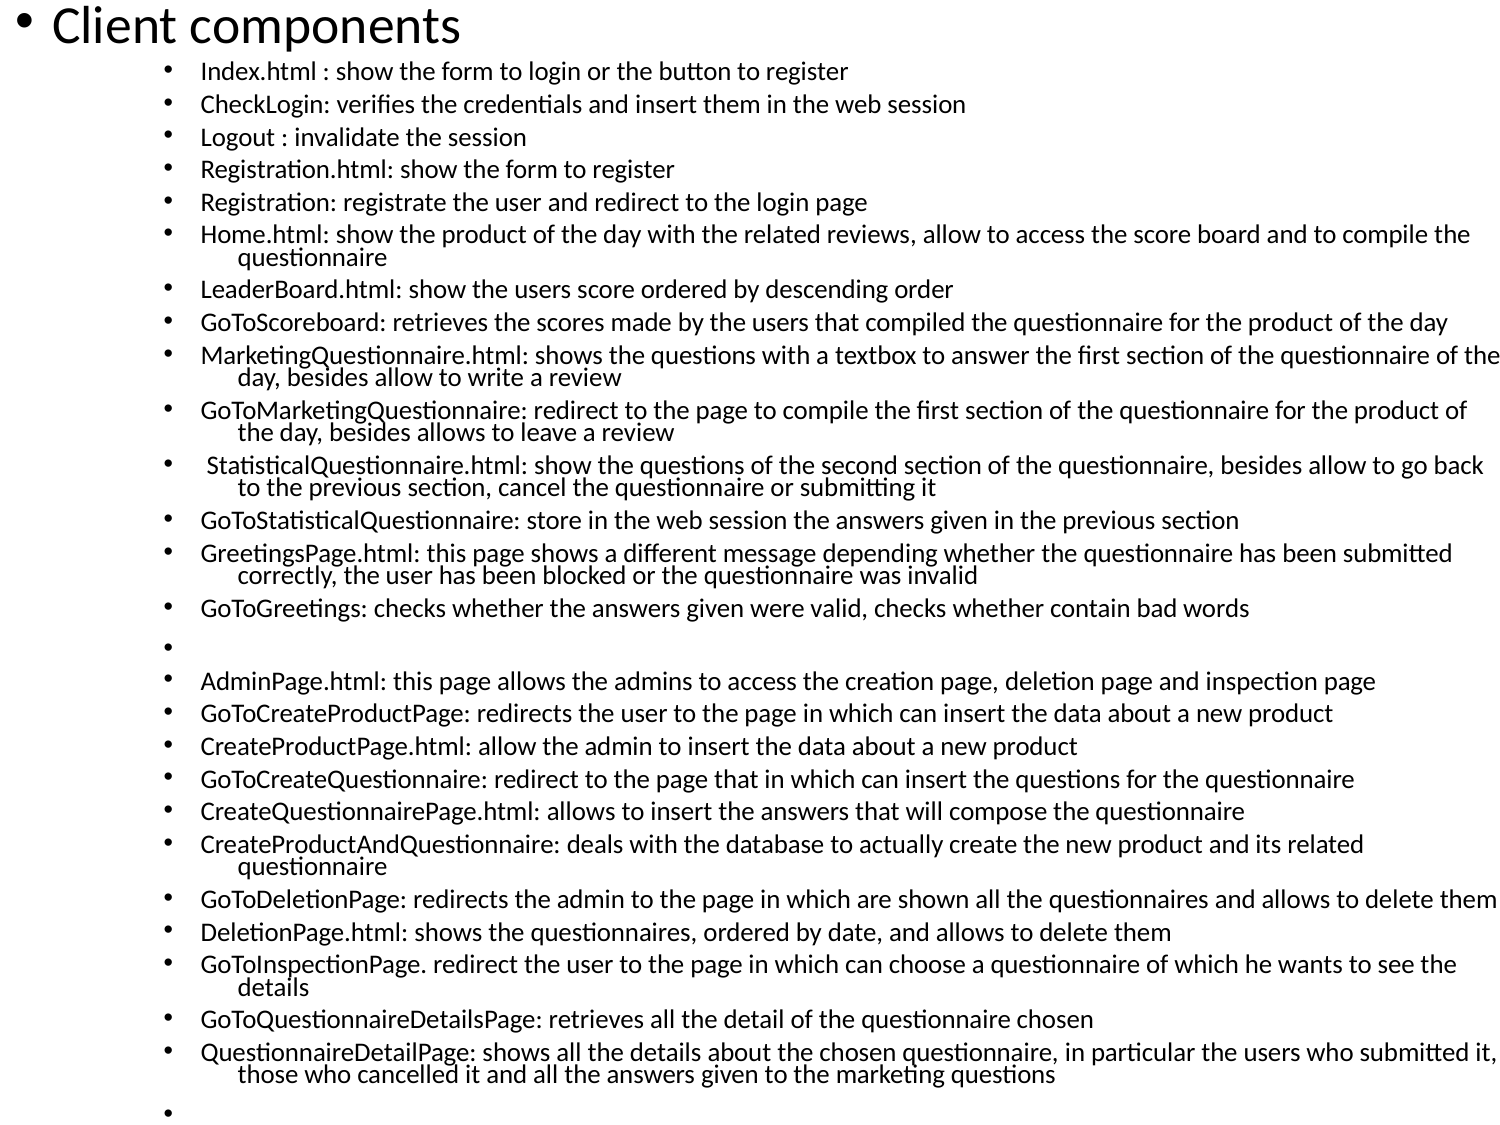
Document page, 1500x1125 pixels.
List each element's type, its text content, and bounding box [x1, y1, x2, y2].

list Client components Index.html : show the form to login or the button to register CheckLogin: verifies the credentials and insert them in the web session Logout : invalidate the session Registration.html: show the form to register Registration: registrate the user and redirect to the login page Home.html: show the product of the day with the related reviews, allow to access the score board and to compile the questionnaire LeaderBoard.html: show the users score ordered by descending order GoToScoreboard: retrieves the scores made by the users that compiled the questionnaire for the product of the day MarketingQuestionnaire.html: shows the questions with a textbox to answer the first section of the questionnaire of the day, besides allow to write a review GoToMarketingQuestionnaire: redirect to the page to compile the first section of the questionnaire for the product of the day, besides allows to leave a review StatisticalQuestionnaire.html: show the questions of the second section of the questionnaire, besides allow to go back to the previous section, cancel the questionnaire or submitting it GoToStatisticalQuestionnaire: store in the web session the answers given in the previous section GreetingsPage.html: this page shows a different message depending whether the questionnaire has been submitted correctly, the user has been blocked or the questionnaire was invalid GoToGreetings: checks whether the answers given were valid, checks whether contain bad words AdminPage.html: this page allows the admins to access the creation page, deletion page and inspection page GoToCreateProductPage: redirects the user to the page in which can insert the data about a new product CreateProductPage.html: allow the admin to insert the data about a new product GoToCreateQuestionnaire: redirect to the page that in which can insert the questions for the questionnaire CreateQuestionnairePage.html: allows to insert the answers that will compose the questionnaire CreateProductAndQuestionnaire: deals with the database to actually create the new product and its related questionnaire GoToDeletionPage: redirects the admin to the page in which are shown all the questionnaires and allows to delete them DeletionPage.html: shows the questionnaires, ordered by date, and allows to delete them GoToInspectionPage. redirect the user to the page in which can choose a questionnaire of which he wants to see the details GoToQuestionnaireDetailsPage: retrieves all the detail of the questionnaire chosen QuestionnaireDetailPage: shows all the details about the chosen questionnaire, in particular the users who submitted it, those who cancelled it and all the answers given to the marketing questions [0, 0, 1500, 1125]
